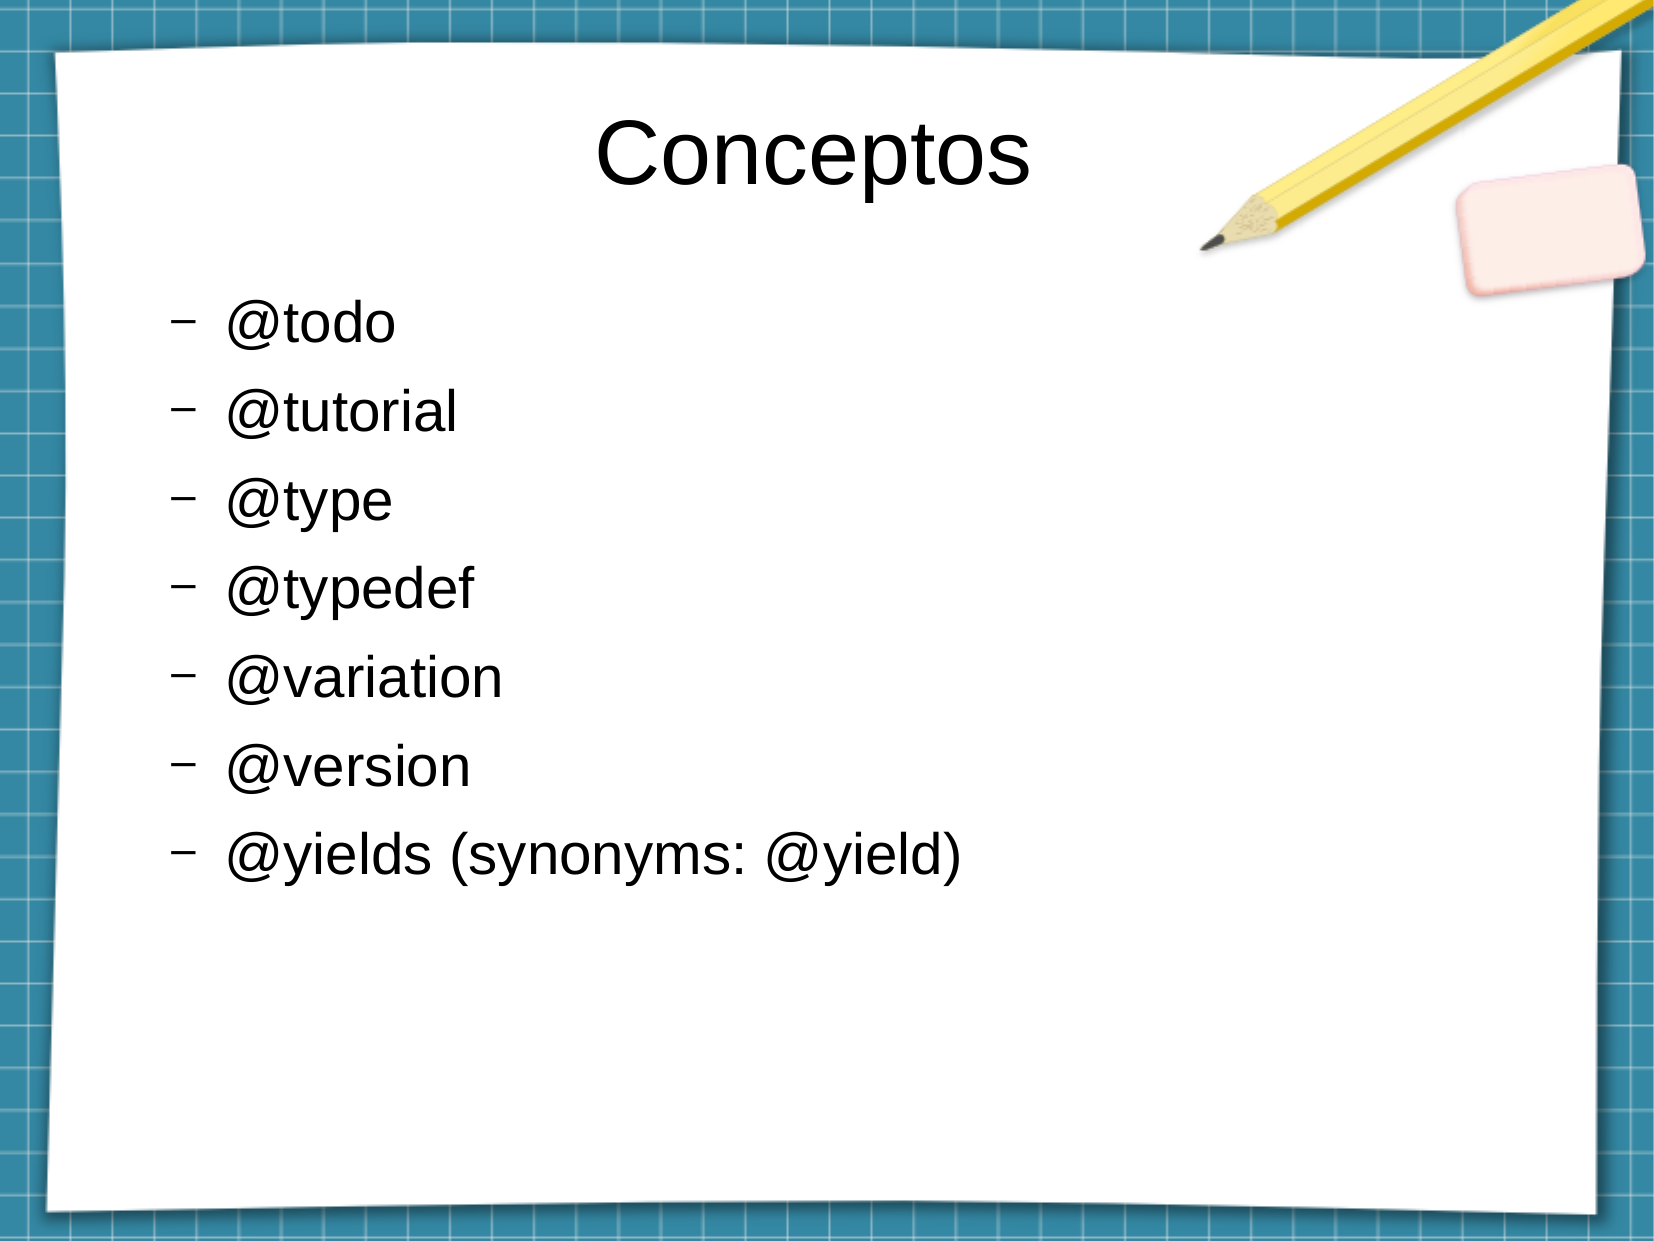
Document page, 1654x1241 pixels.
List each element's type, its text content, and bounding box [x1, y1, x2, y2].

list @todo @tutorial @type @typedef @variation @version @yields (synonyms: @yield) [82, 290, 1571, 1010]
picture [0, 0, 1654, 1241]
title Conceptos [82, 49, 1571, 257]
